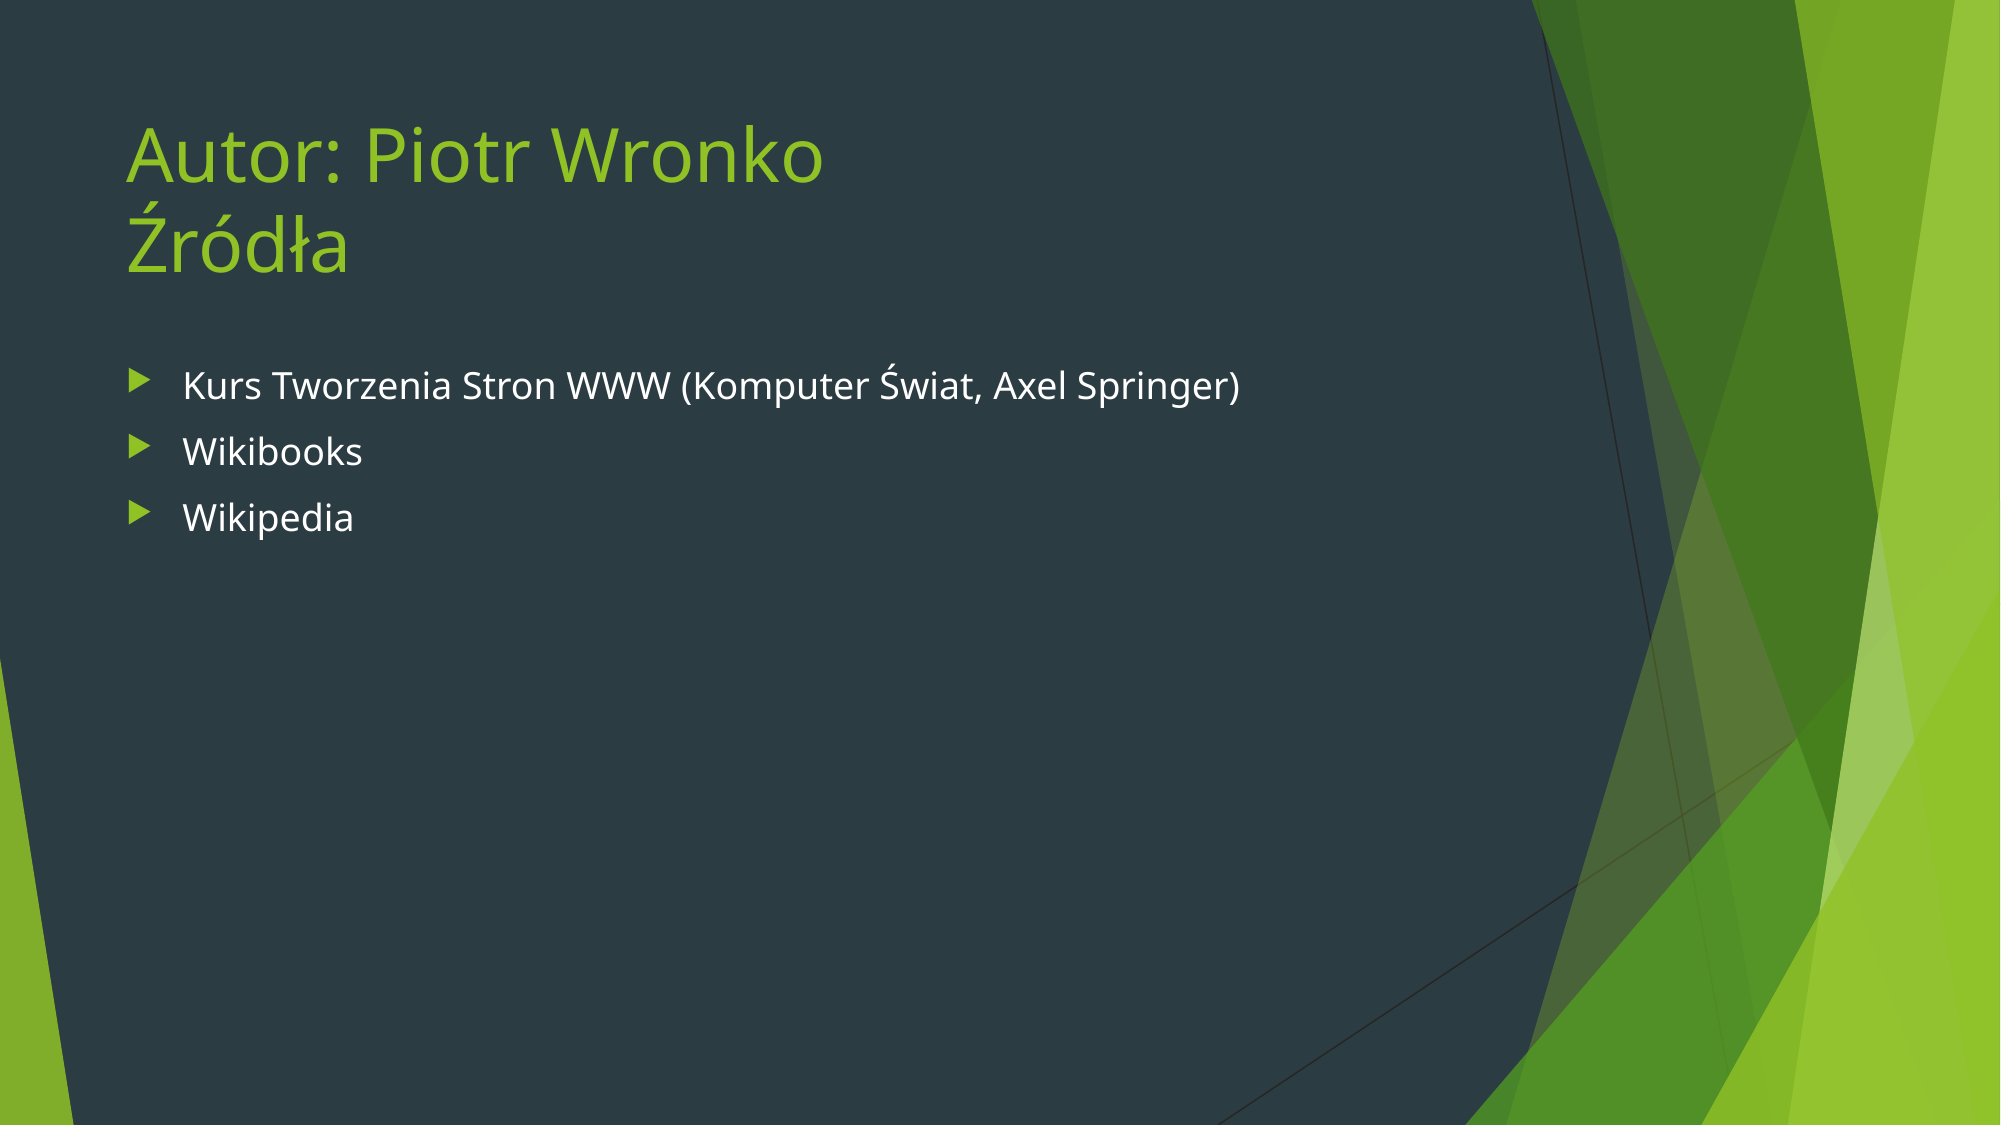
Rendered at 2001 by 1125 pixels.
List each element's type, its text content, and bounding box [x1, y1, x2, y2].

title Autor: Piotr Wronko Źródła [111, 99, 1522, 317]
list Kurs Tworzenia Stron WWW (Komputer Świat, Axel Springer) Wikibooks Wikipedia [111, 354, 1522, 992]
